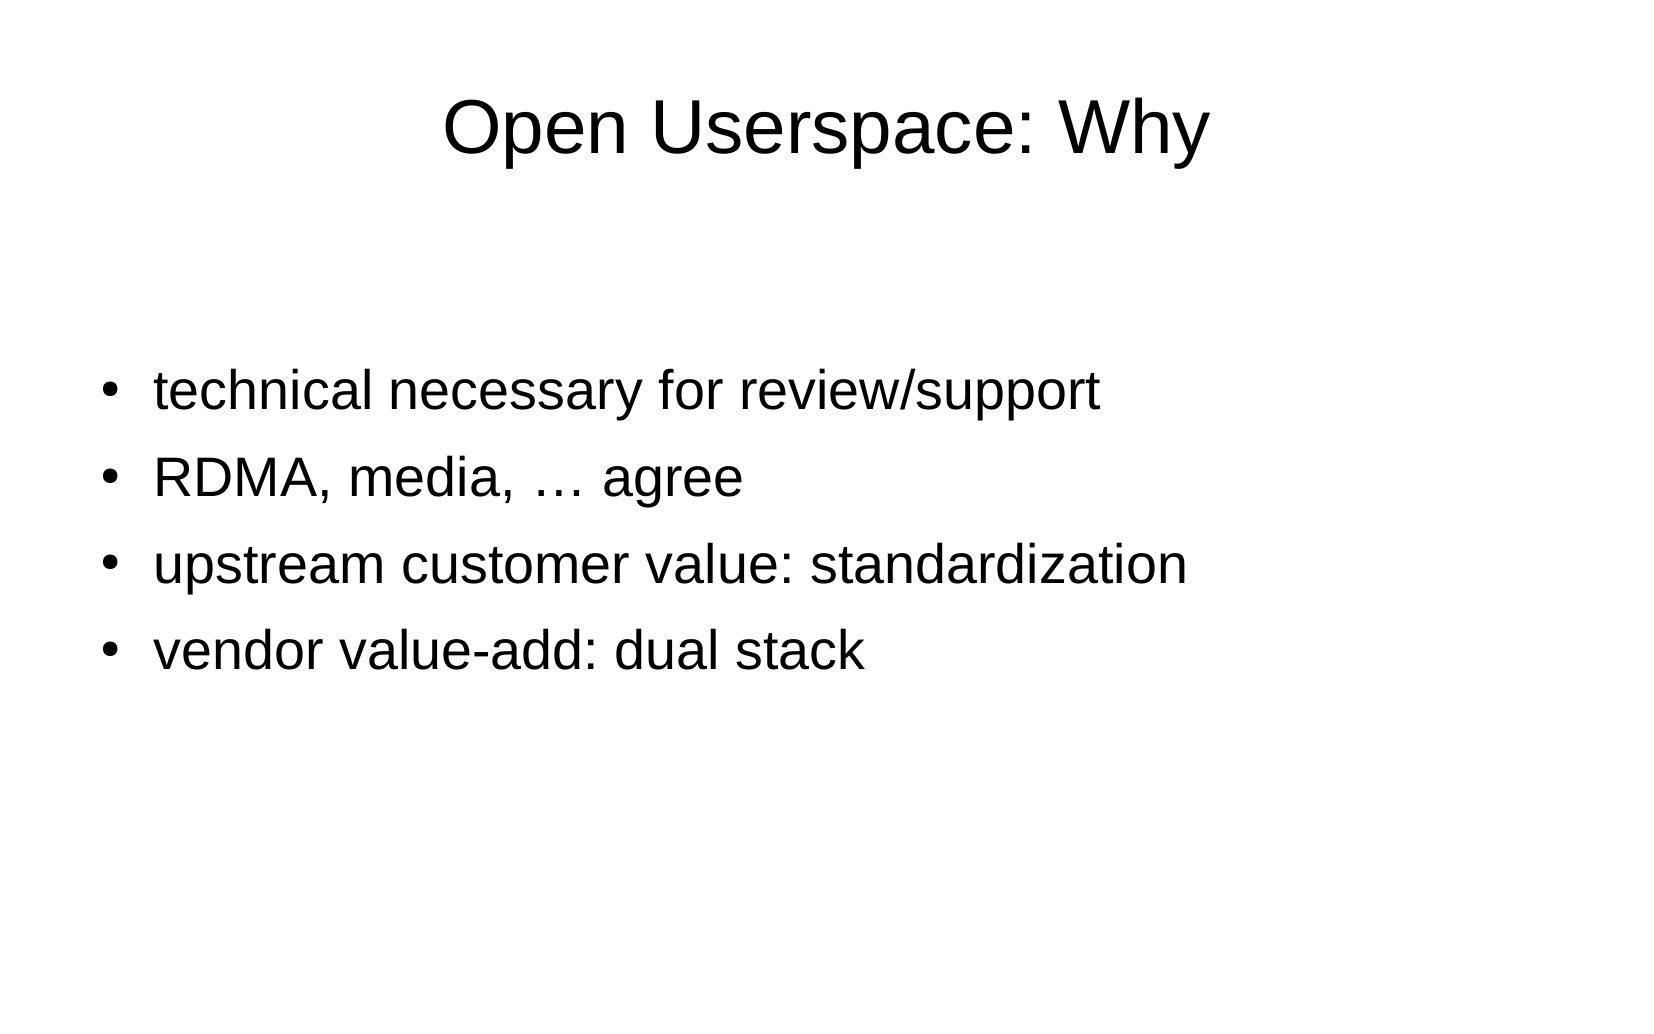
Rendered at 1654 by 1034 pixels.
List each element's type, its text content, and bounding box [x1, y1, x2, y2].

list technical necessary for review/support RDMA, media, … agree upstream customer value: standardization vendor value-add: dual stack [82, 359, 1571, 851]
title Open Userspace: Why [82, 41, 1571, 214]
